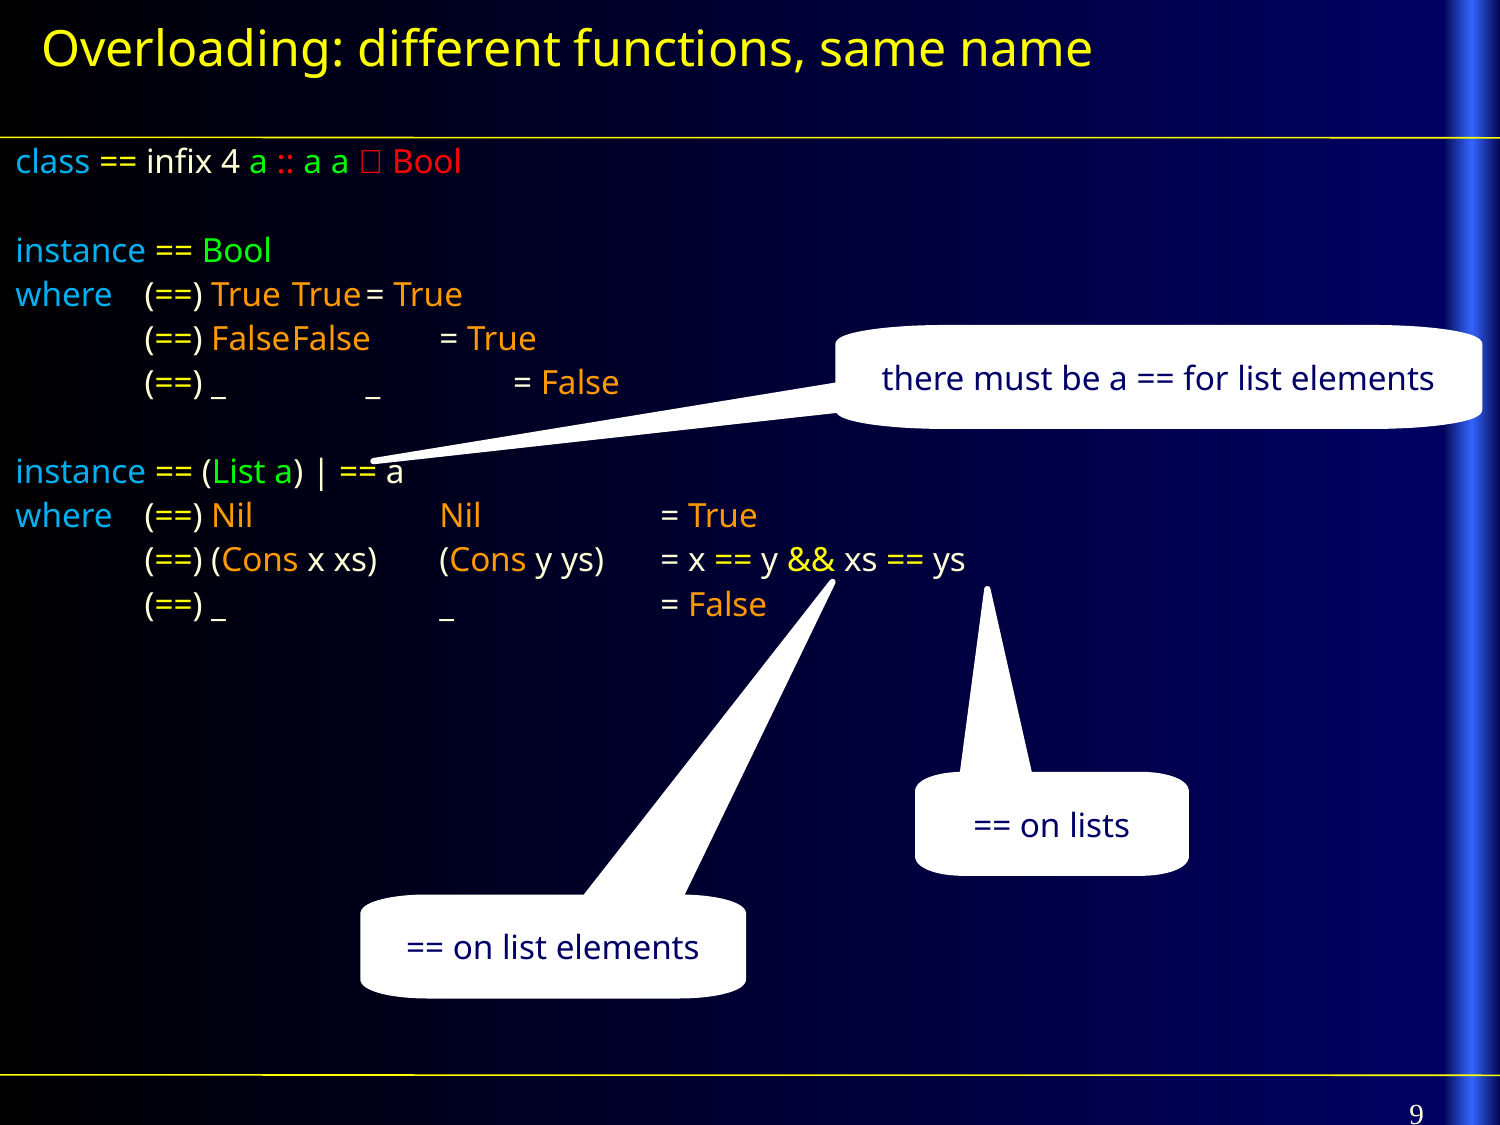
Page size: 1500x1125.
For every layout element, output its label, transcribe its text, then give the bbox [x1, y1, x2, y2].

text_box class == infix 4 a :: a a  Bool instance == Bool where (==) True True = True (==) False False = True (==) _ _ = False instance == (List a) | == a where (==) Nil Nil = True (==) (Cons x xs) (Cons y ys) = x == y && xs == ys (==) _ _ = False [0, 137, 1500, 1069]
text_box Overloading: different functions, same name [26, 0, 1302, 100]
text_box there must be a == for list elements [373, 328, 1480, 462]
text_box == on lists [918, 589, 1186, 873]
text_box == on list elements [363, 581, 833, 996]
